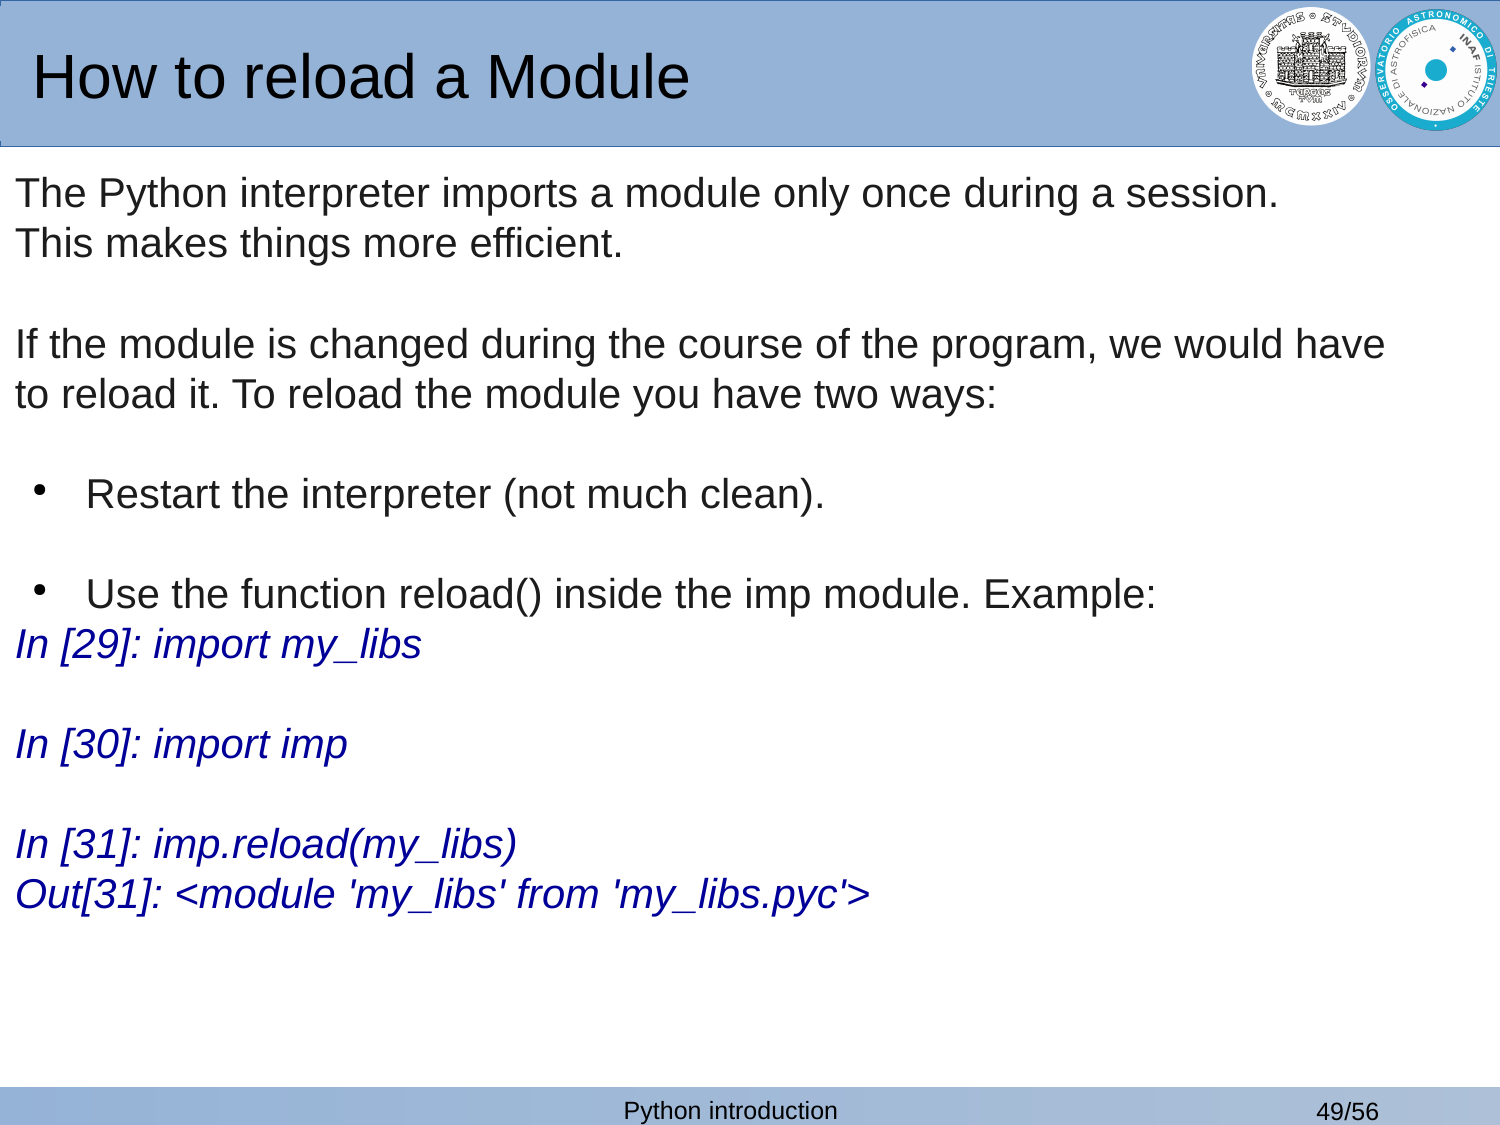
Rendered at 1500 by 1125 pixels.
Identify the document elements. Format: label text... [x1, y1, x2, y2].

picture [1252, 0, 1500, 156]
list The Python interpreter imports a module only once during a session. This makes things more efficient. If the module is changed during the course of the program, we would have to reload it. To reload the module you have two ways: Restart the interpreter (not much clean). Use the function reload() inside the imp module. Example: In [29]: import my_libs In [30]: import imp In [31]: imp.reload(my_libs) Out[31]: <module 'my_libs' from 'my_libs.pyc'> [0, 158, 1446, 1077]
text_box How to reload a Module [0, 5, 1243, 141]
